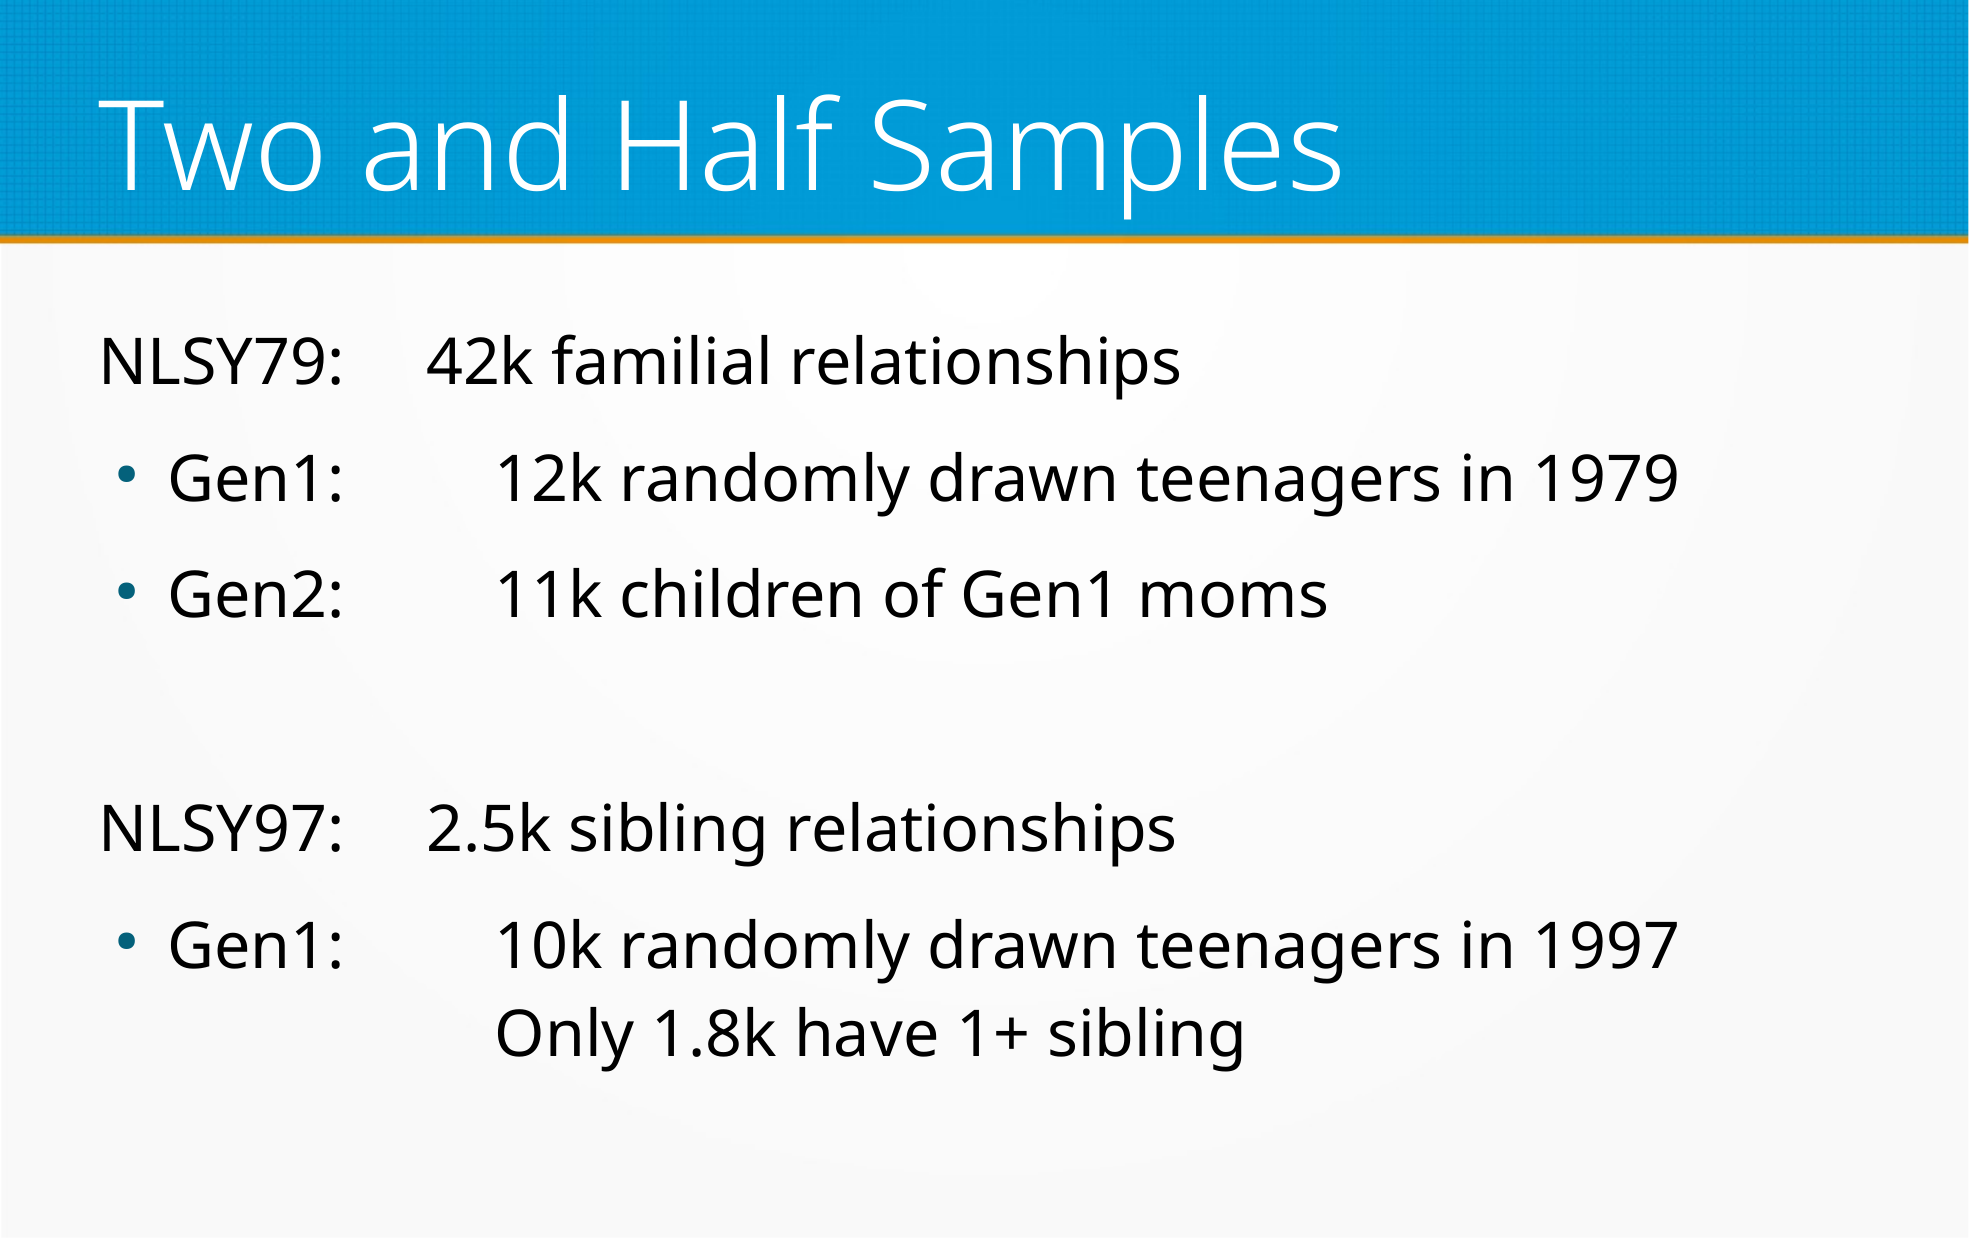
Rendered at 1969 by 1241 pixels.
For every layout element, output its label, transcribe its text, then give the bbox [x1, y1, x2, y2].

list NLSY79: 42k familial relationships Gen1: 12k randomly drawn teenagers in 1979 Gen2: 11k children of Gen1 moms NLSY97: 2.5k sibling relationships Gen1: 10k randomly drawn teenagers in 1997 Only 1.8k have 1+ sibling [98, 315, 1861, 1081]
title Two and Half Samples [98, 19, 1870, 227]
picture [0, 233, 1969, 1241]
